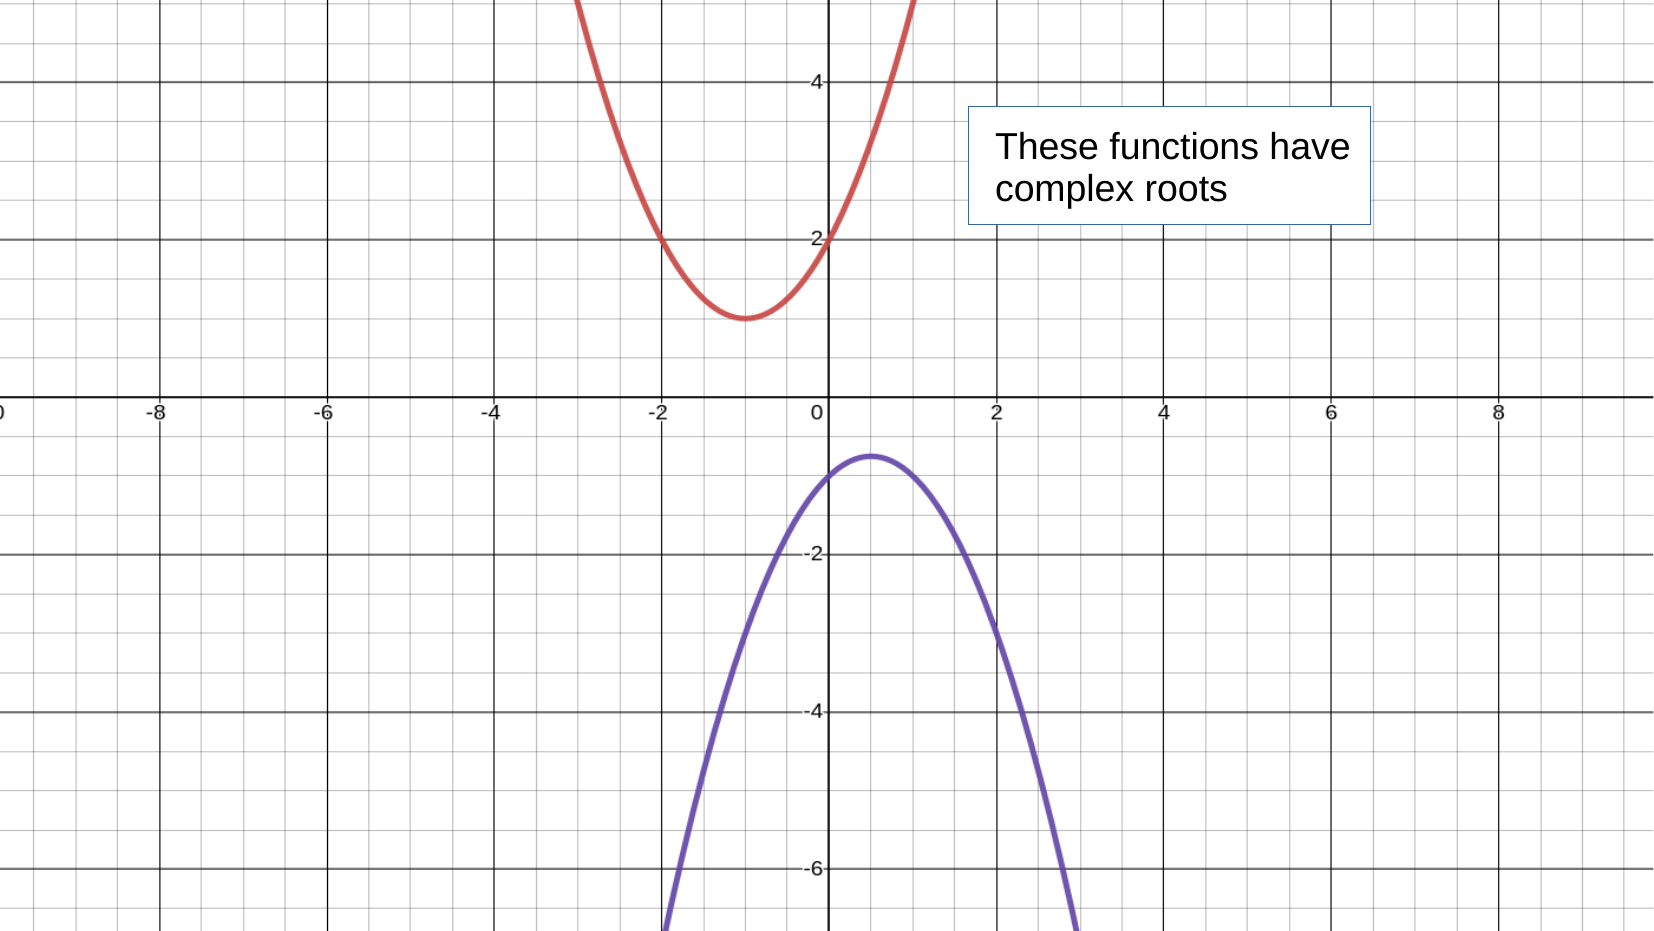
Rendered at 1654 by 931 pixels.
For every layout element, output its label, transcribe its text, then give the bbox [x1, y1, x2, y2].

picture [0, 0, 1654, 931]
text_box [968, 106, 1371, 225]
text_box These functions have complex roots [980, 118, 1489, 217]
